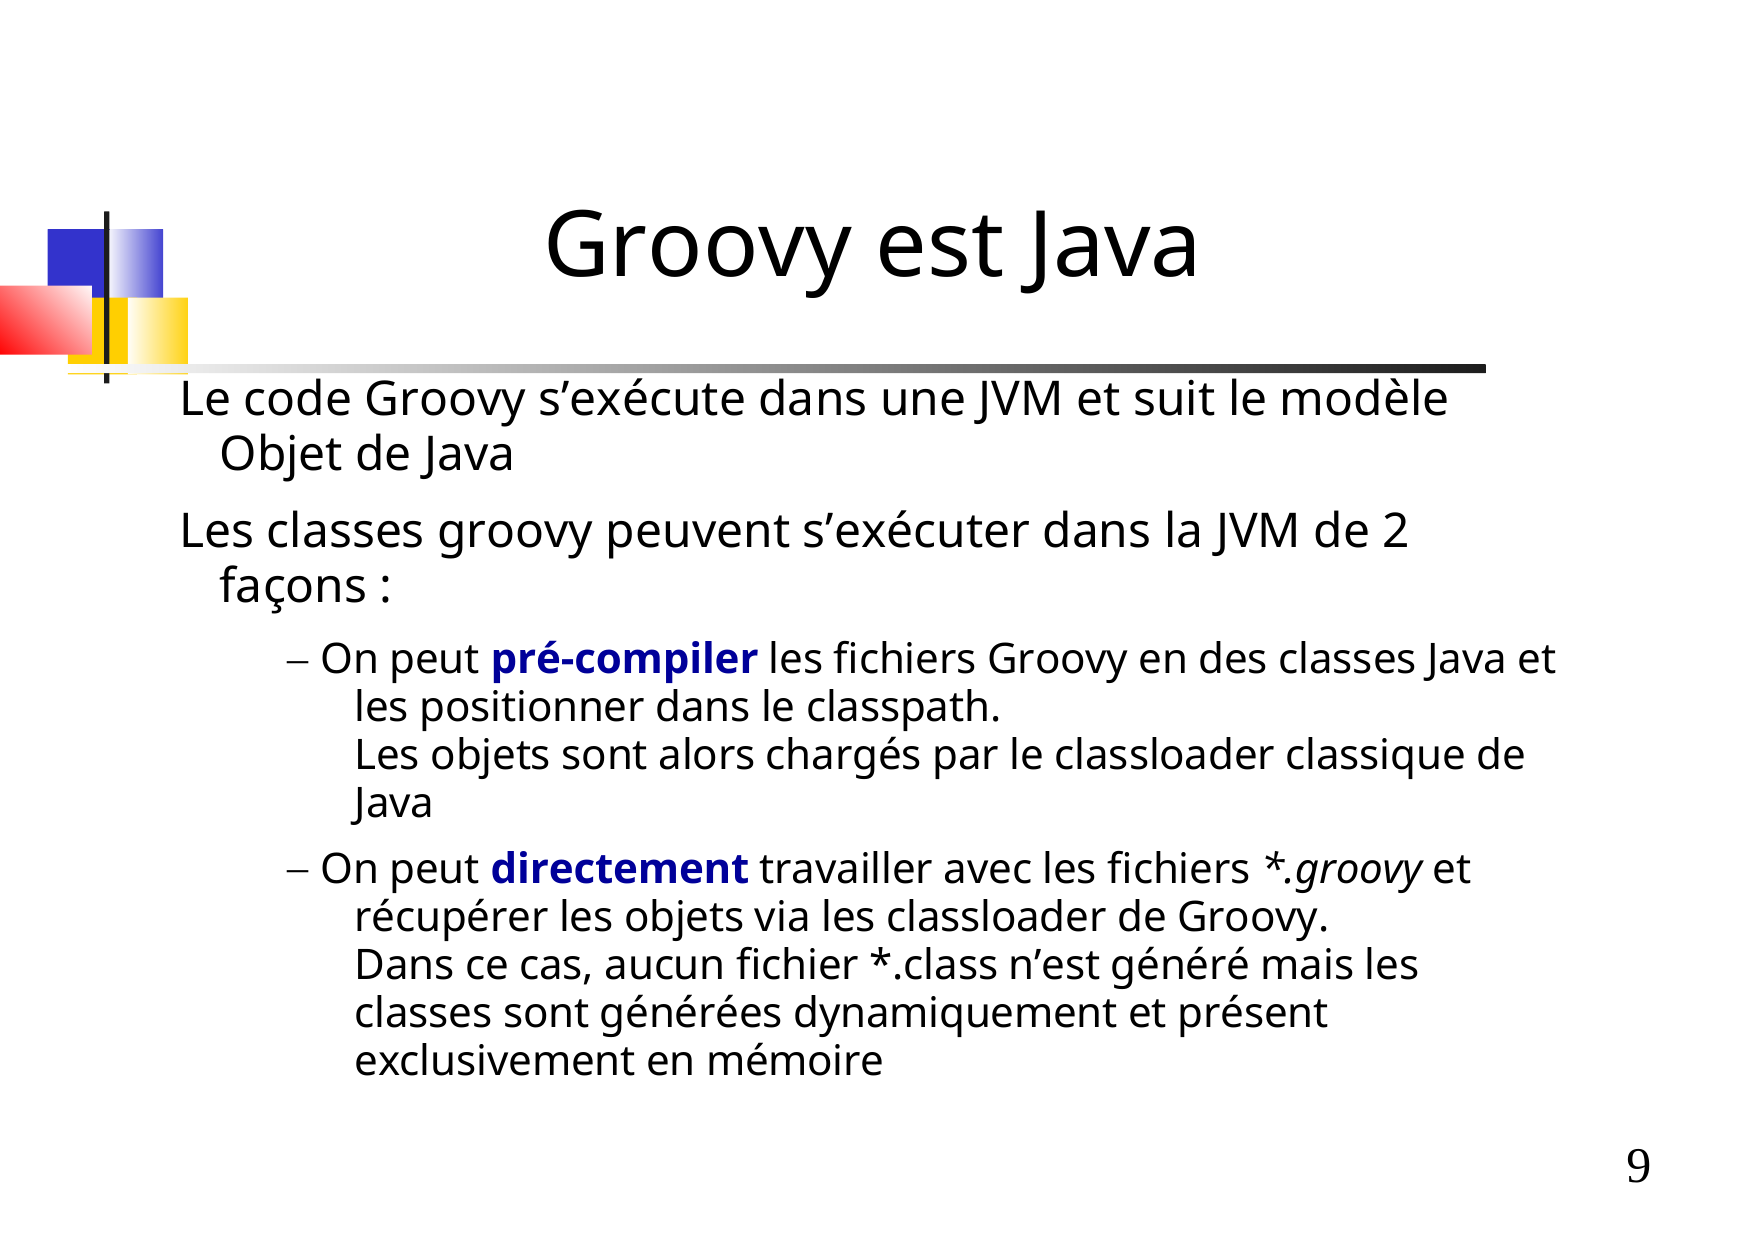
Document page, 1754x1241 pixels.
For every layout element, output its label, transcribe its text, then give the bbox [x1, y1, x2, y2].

list Le code Groovy s’exécute dans une JVM et suit le modèle Objet de Java Les classes groovy peuvent s’exécuter dans la JVM de 2 façons : On peut pré-compiler les fichiers Groovy en des classes Java et les positionner dans le classpath. Les objets sont alors chargés par le classloader classique de Java On peut directement travailler avec les fichiers *.groovy et récupérer les objets via les classloader de Groovy. Dans ce cas, aucun fichier *.class n’est généré mais les classes sont générées dynamiquement et présent exclusivement en mémoire [179, 371, 1567, 1091]
title Groovy est Java [179, 139, 1567, 351]
